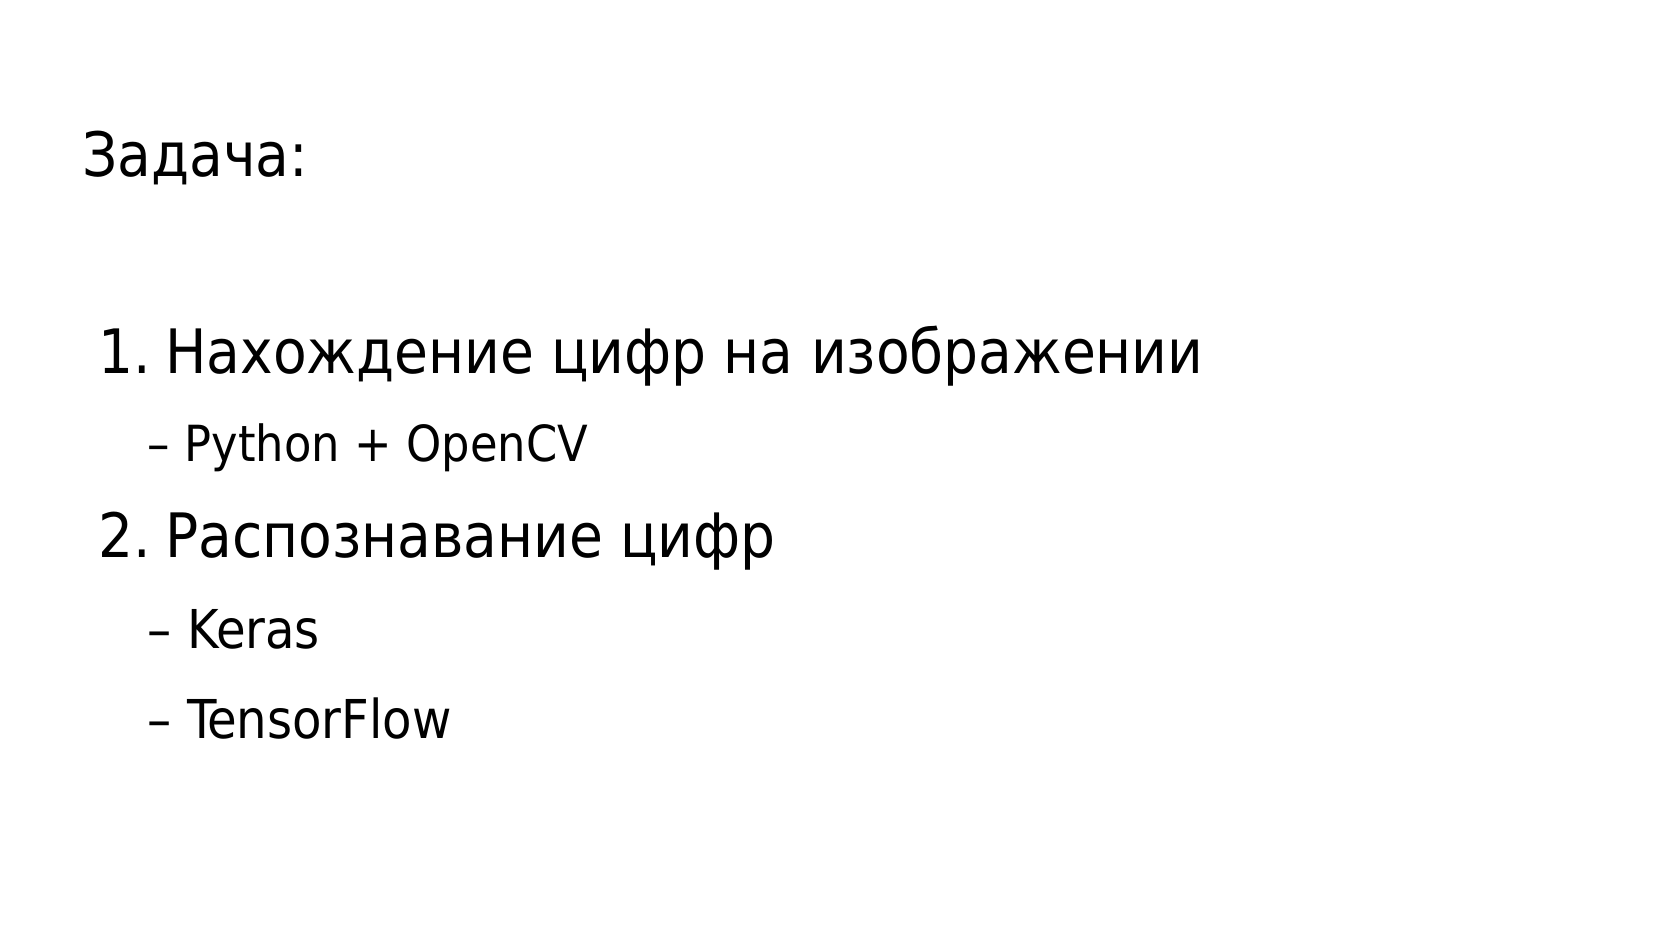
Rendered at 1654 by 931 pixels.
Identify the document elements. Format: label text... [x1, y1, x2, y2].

list Задача: Нахождение цифр на изображении – Python + OpenCV Распознавание цифр – Keras – TensorFlow [82, 120, 1571, 758]
